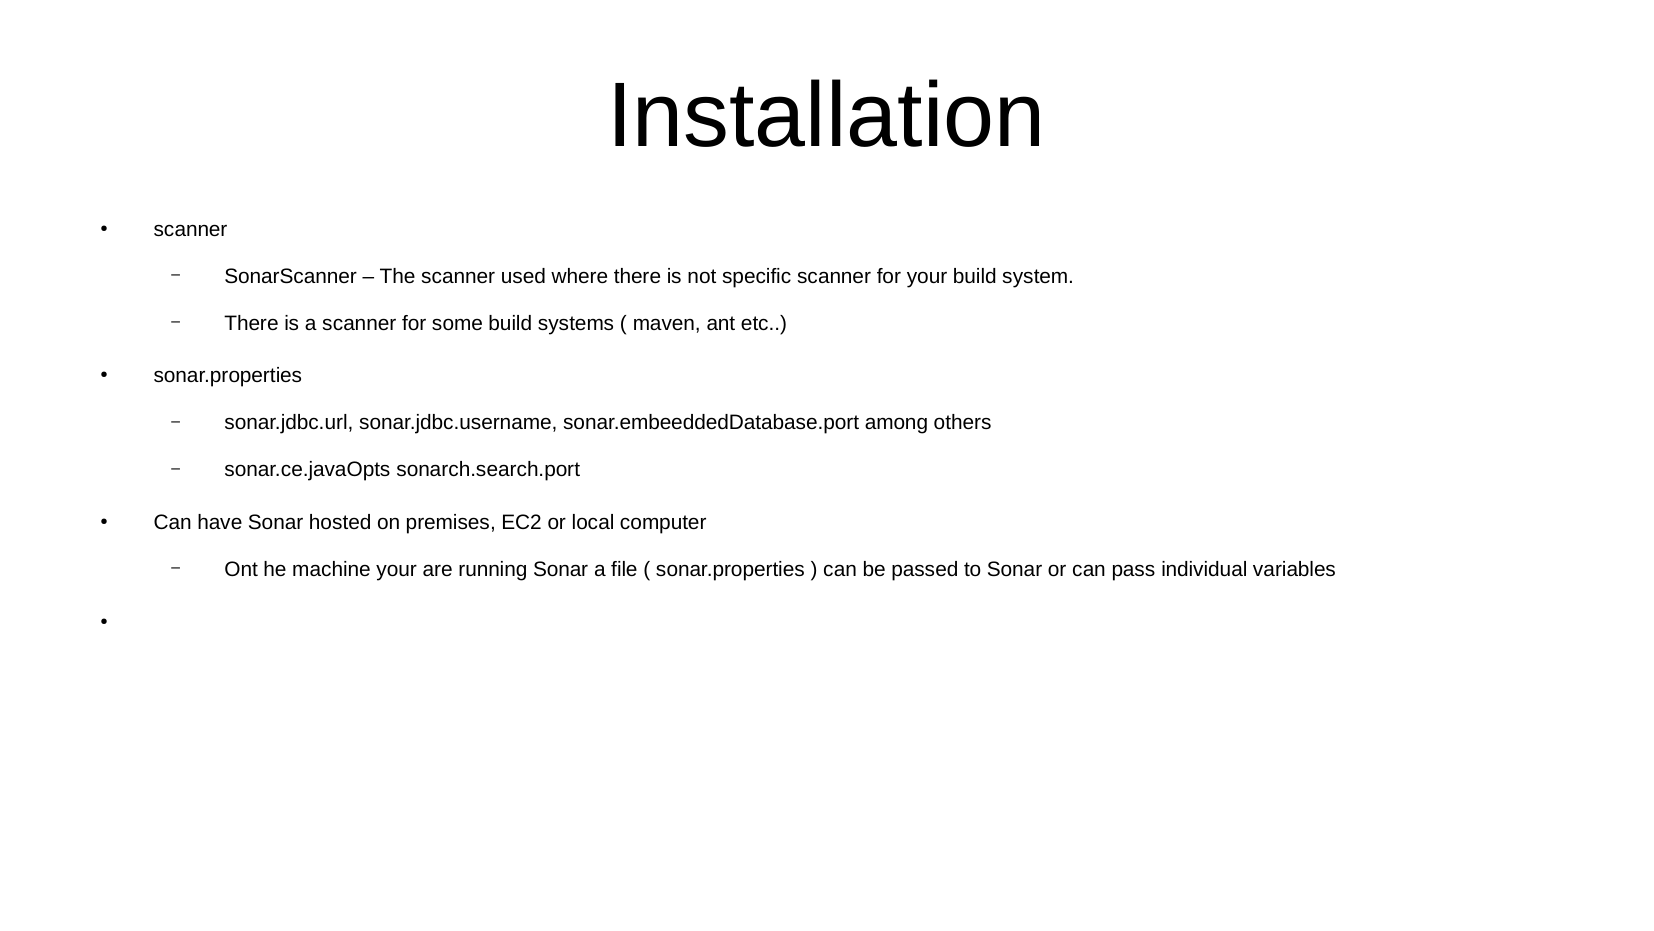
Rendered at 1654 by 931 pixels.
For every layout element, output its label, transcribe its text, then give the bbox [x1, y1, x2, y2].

title Installation [82, 37, 1571, 193]
list scanner SonarScanner – The scanner used where there is not specific scanner for your build system. There is a scanner for some build systems ( maven, ant etc..) sonar.properties sonar.jdbc.url, sonar.jdbc.username, sonar.embeeddedDatabase.port among others sonar.ce.javaOpts sonarch.search.port Can have Sonar hosted on premises, EC2 or local computer Ont he machine your are running Sonar a file ( sonar.properties ) can be passed to Sonar or can pass individual variables [82, 217, 1621, 901]
